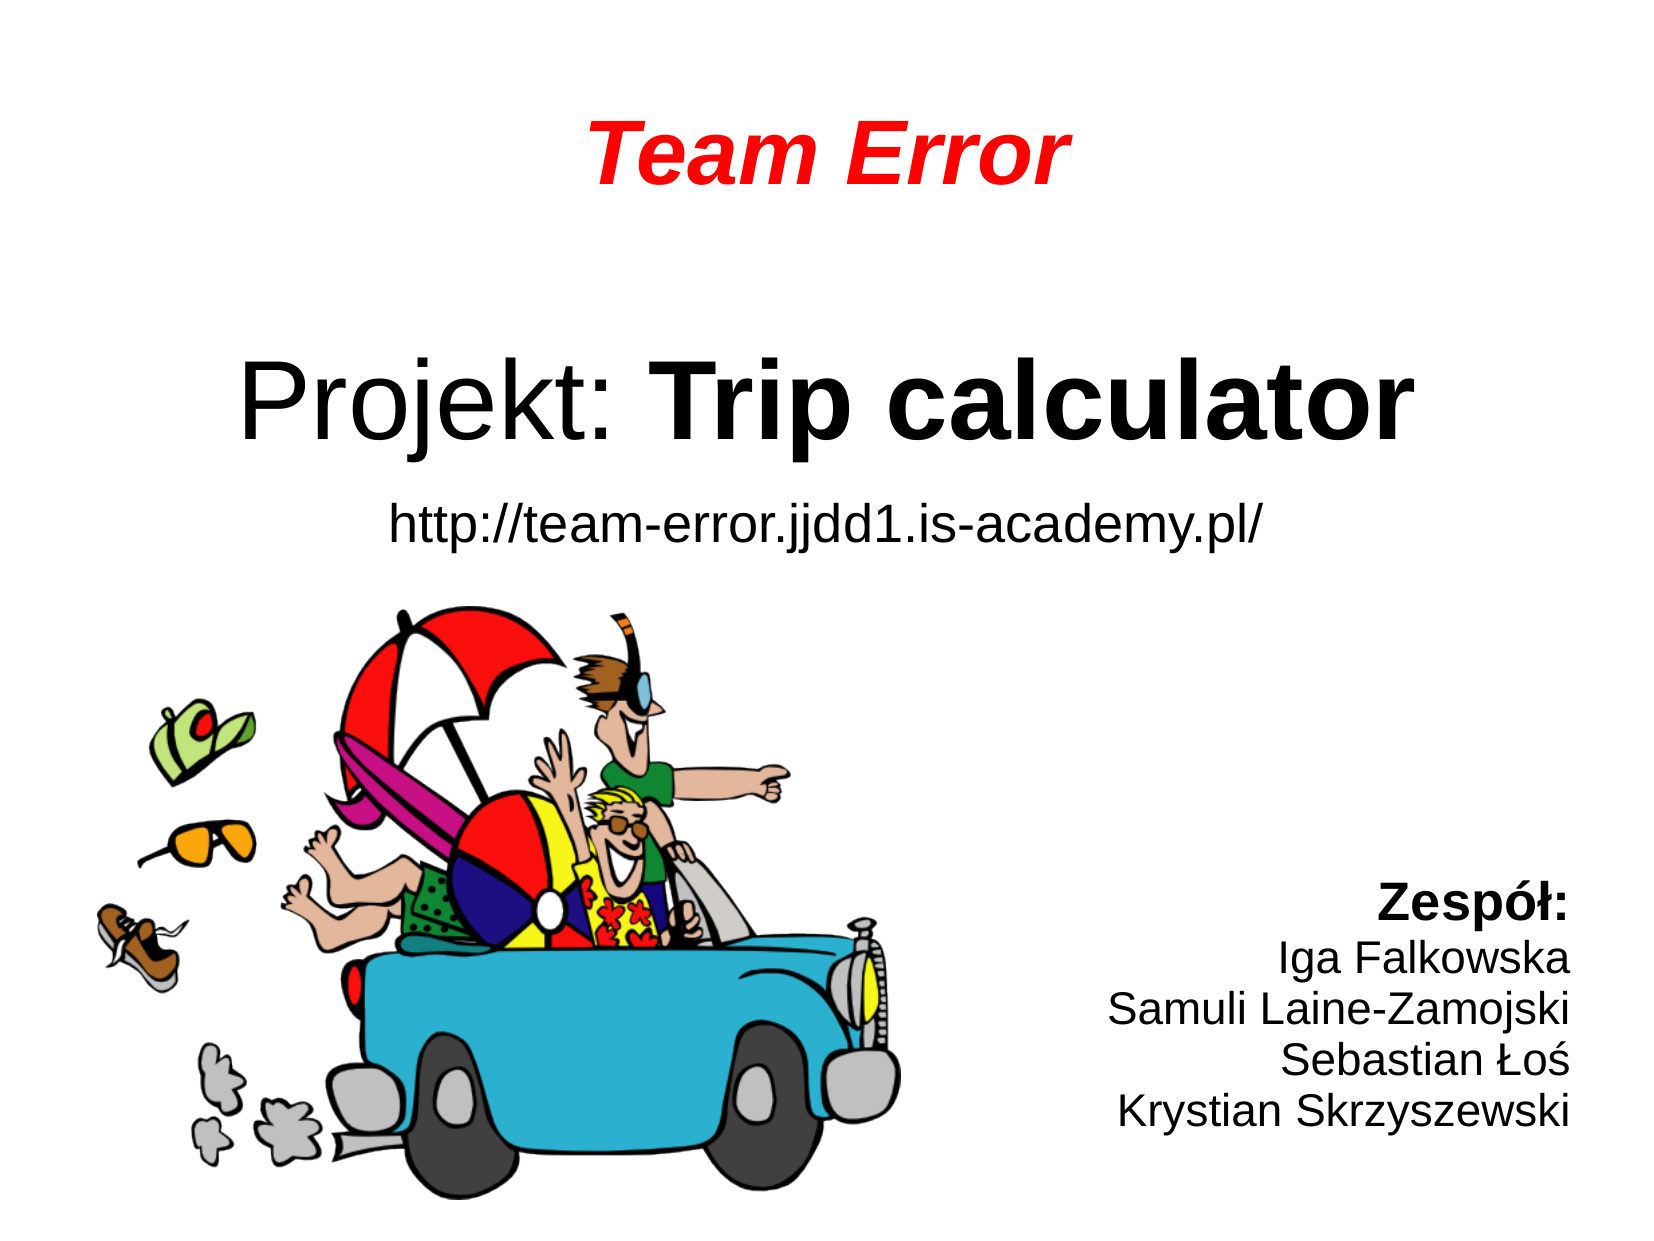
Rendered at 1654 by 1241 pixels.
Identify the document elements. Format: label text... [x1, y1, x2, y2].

subtitle Projekt: Trip calculator http://team-error.jjdd1.is-academy.pl/ Zespół: Iga Falkowska Samuli Laine-Zamojski Sebastian Łoś Krystian Skrzyszewski [82, 263, 1571, 1137]
title Team Error [82, 49, 1571, 257]
picture [97, 606, 901, 1201]
